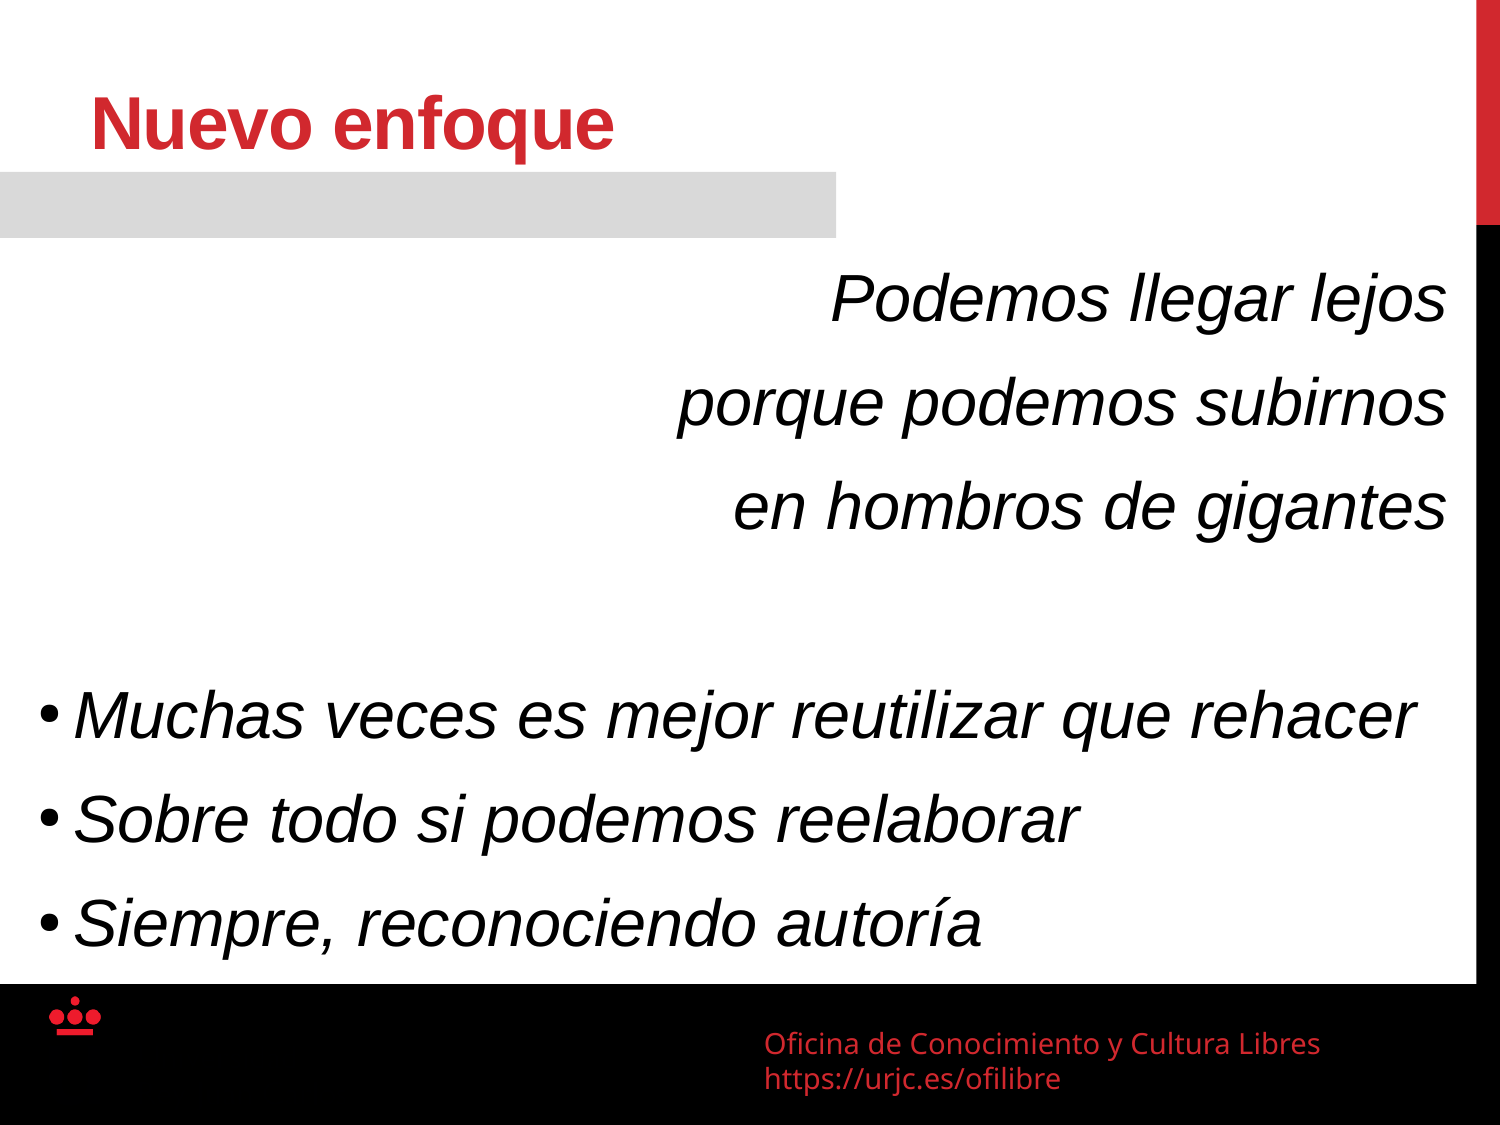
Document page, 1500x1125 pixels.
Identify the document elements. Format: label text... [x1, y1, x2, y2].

text_box Podemos llegar lejos porque podemos subirnos en hombros de gigantes Muchas veces es mejor reutilizar que rehacer Sobre todo si podemos reelaborar Siempre, reconociendo autoría [23, 253, 1464, 1014]
text_box Oficina de Conocimiento y Cultura Libres https://urjc.es/ofilibre [748, 1017, 1500, 1125]
picture [49, 996, 346, 1111]
title [75, 172, 1026, 250]
text_box [0, 984, 1500, 1125]
text_box Nuevo enfoque [0, 24, 1326, 172]
text_box [0, 171, 837, 238]
